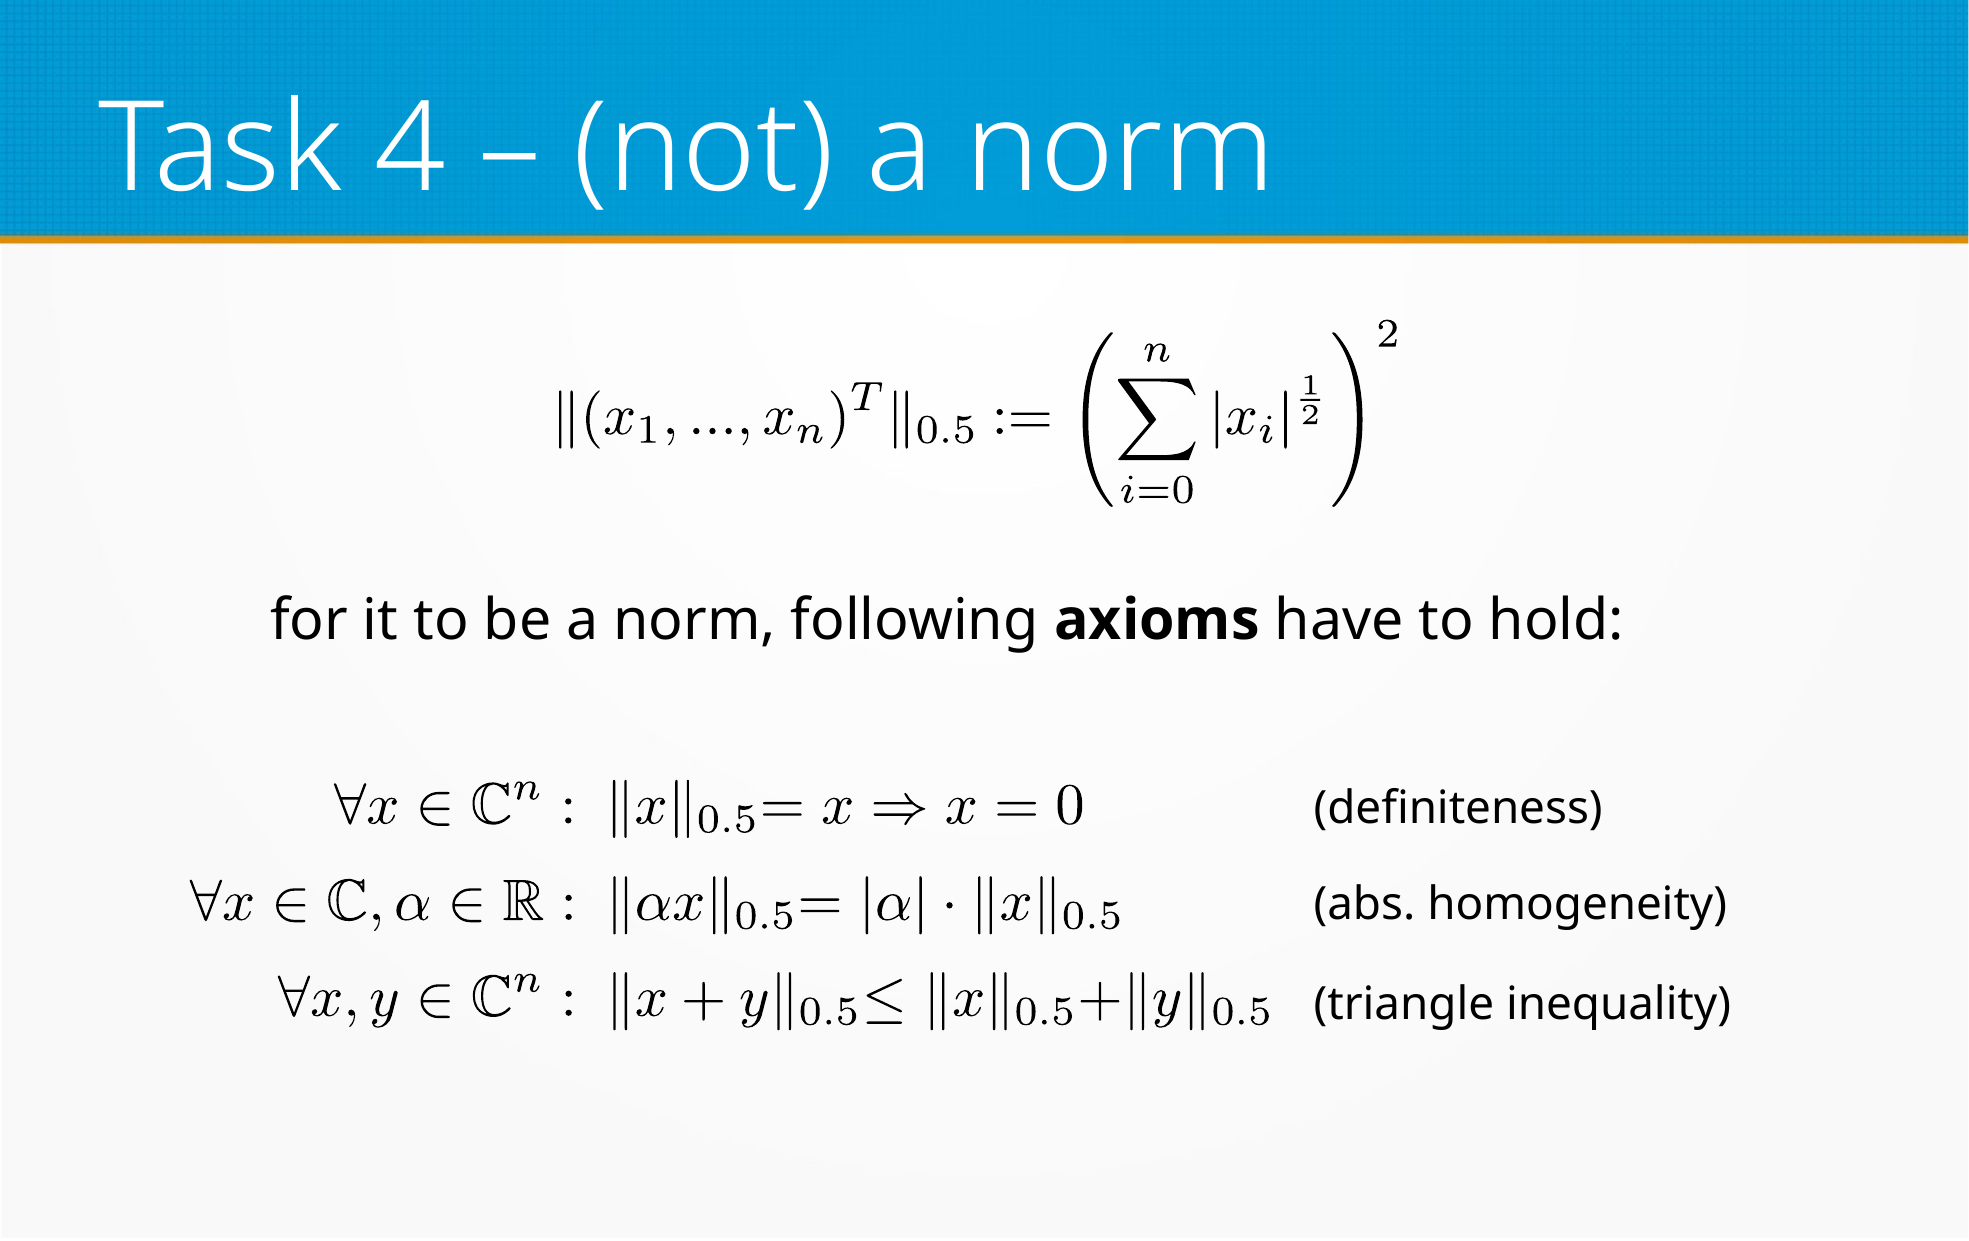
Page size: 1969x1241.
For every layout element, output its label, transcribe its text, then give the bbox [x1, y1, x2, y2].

list for it to be a norm, following axioms have to hold: [270, 578, 1657, 714]
picture [0, 233, 1969, 1241]
text_box [551, 319, 1400, 507]
text_box (triangle inequality) [1307, 967, 1893, 1037]
text_box (abs. homogeneity) [1307, 866, 1893, 937]
text_box (definiteness) [1307, 770, 1893, 841]
text_box [333, 779, 1085, 838]
title Task 4 – (not) a norm [98, 19, 1870, 227]
text_box [189, 876, 1123, 935]
text_box [277, 972, 1272, 1031]
